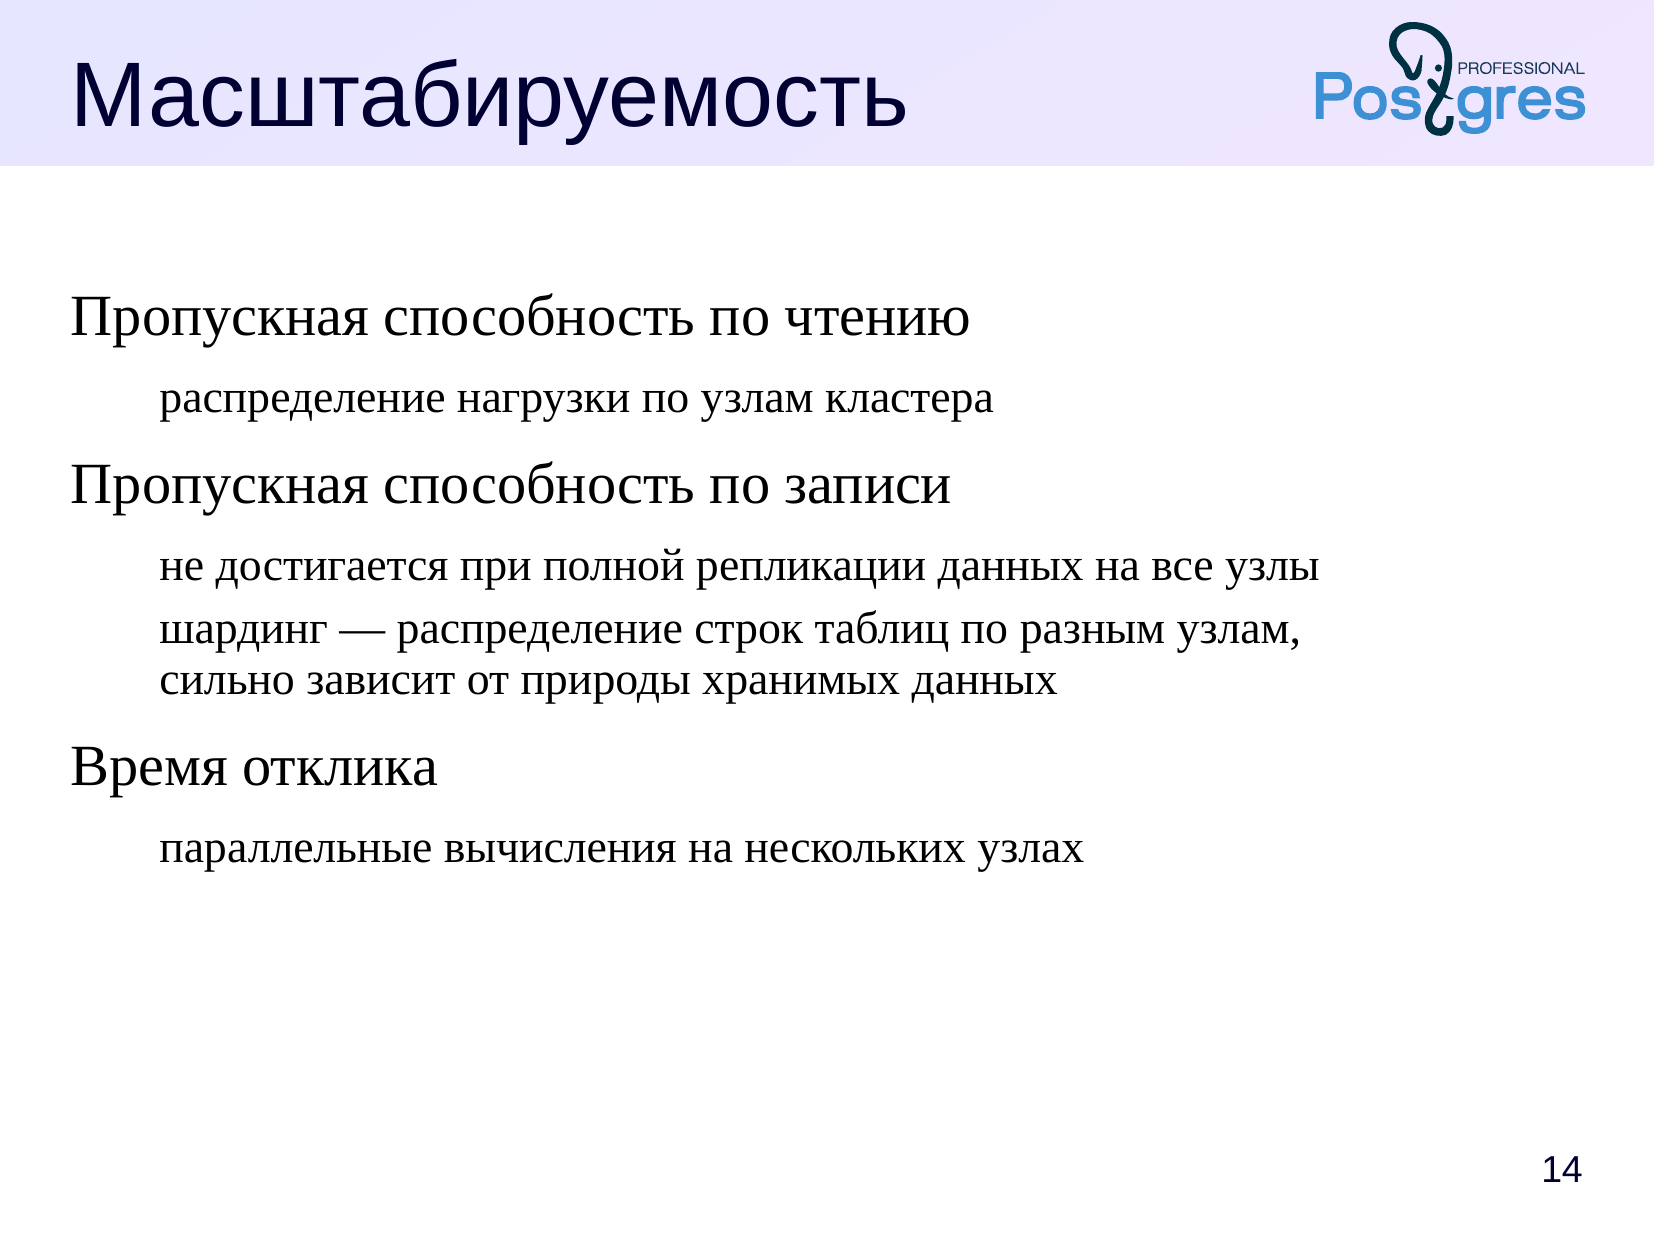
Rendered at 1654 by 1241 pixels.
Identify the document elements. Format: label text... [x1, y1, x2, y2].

title Масштабируемость [70, 43, 1241, 147]
list Пропускная способность по чтению распределение нагрузки по узлам кластера Пропускная способность по записи не достигается при полной репликации данных на все узлы шардинг — распределение строк таблиц по разным узлам, сильно зависит от природы хранимых данных Время отклика параллельные вычисления на нескольких узлах [70, 283, 1583, 1141]
